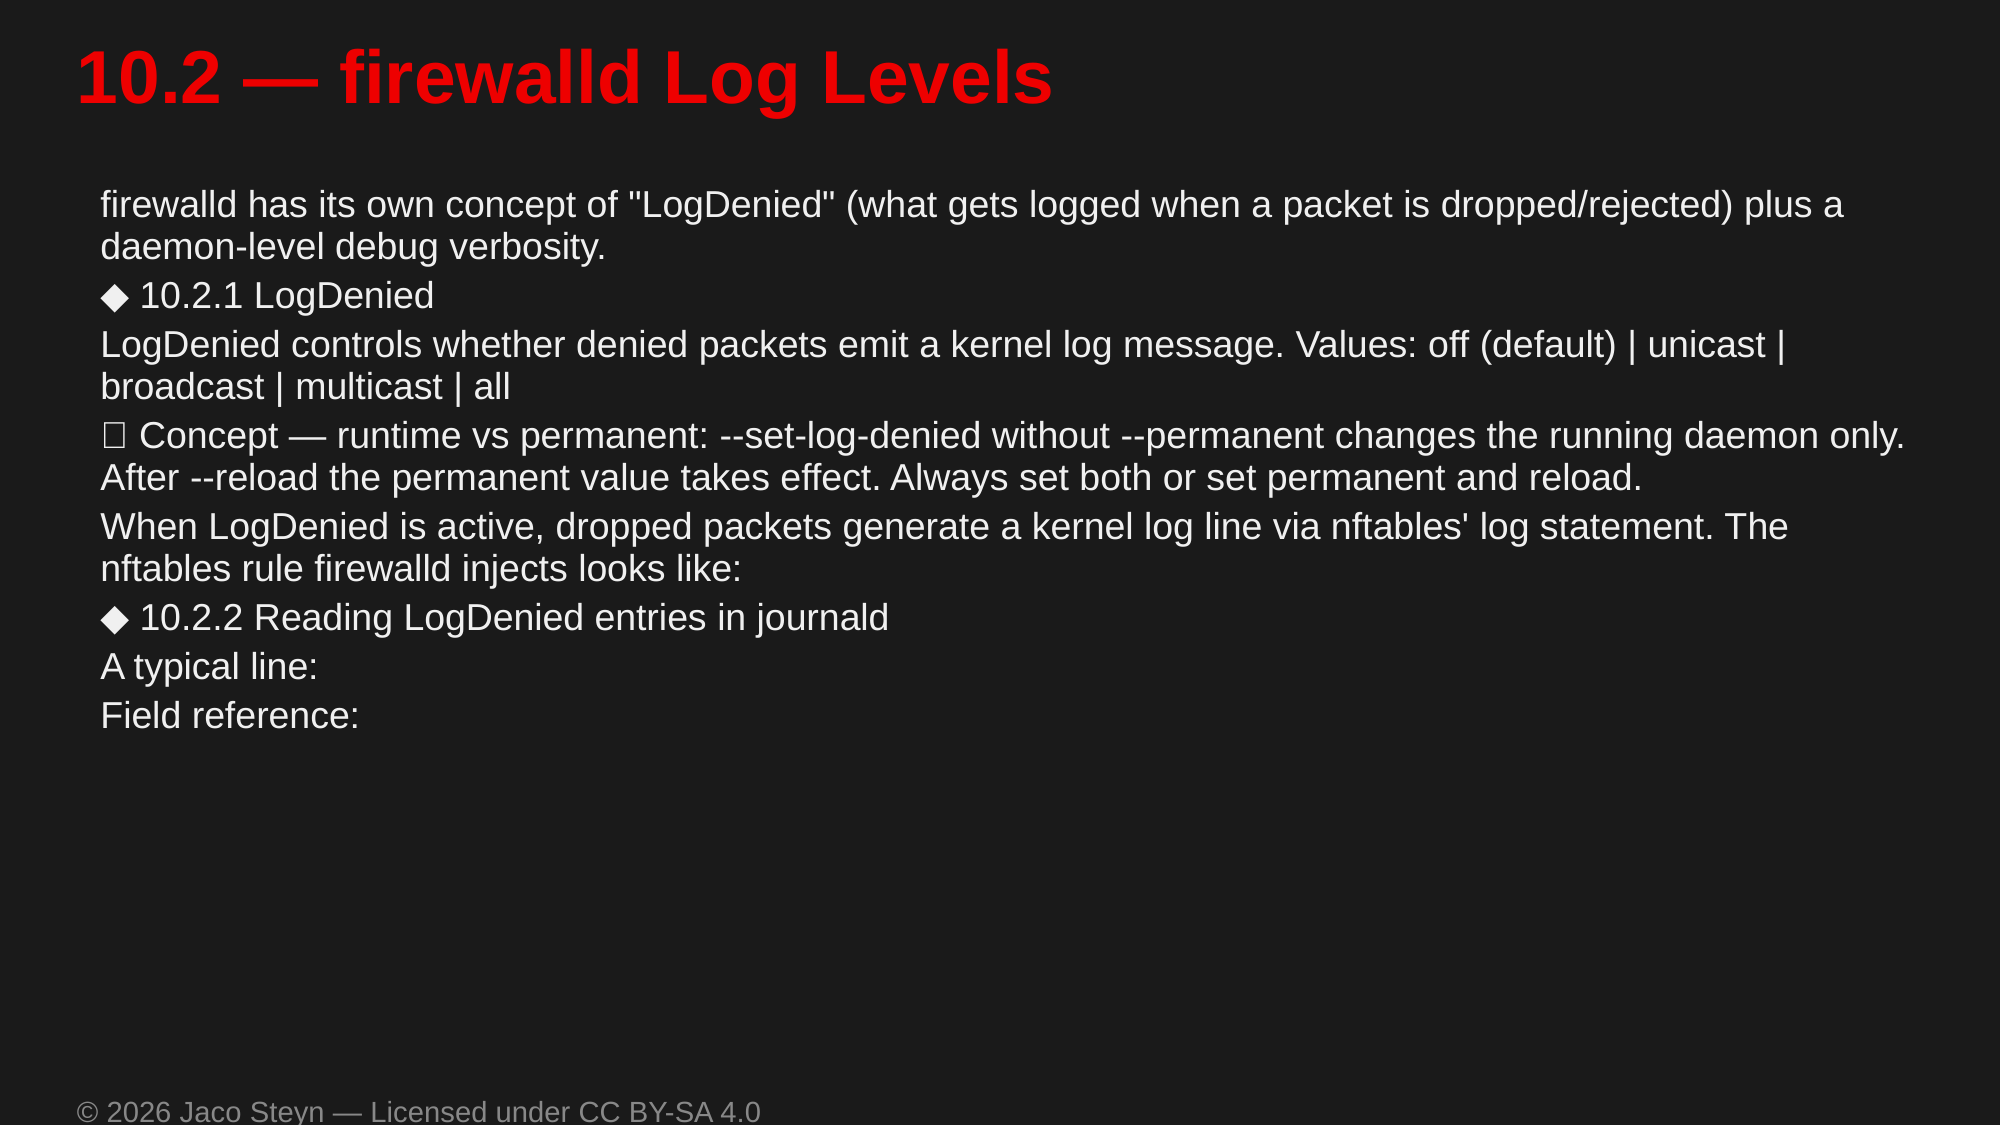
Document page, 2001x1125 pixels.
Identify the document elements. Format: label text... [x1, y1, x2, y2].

text_box 10.2 — firewalld Log Levels [59, 23, 1942, 154]
text_box © 2026 Jaco Steyn — Licensed under CC BY-SA 4.0 [59, 1083, 1942, 1120]
text_box firewalld has its own concept of "LogDenied" (what gets logged when a packet is dropped/rejected) plus a daemon-level debug verbosity. ◆ 10.2.1 LogDenied LogDenied controls whether denied packets emit a kernel log message. Values: off (default) | unicast | broadcast | multicast | all 💡 Concept — runtime vs permanent: --set-log-denied without --permanent changes the running daemon only. After --reload the permanent value takes effect. Always set both or set permanent and reload. When LogDenied is active, dropped packets generate a kernel log line via nftables' log statement. The nftables rule firewalld injects looks like: ◆ 10.2.2 Reading LogDenied entries in journald A typical line: Field reference: [59, 171, 1942, 1083]
